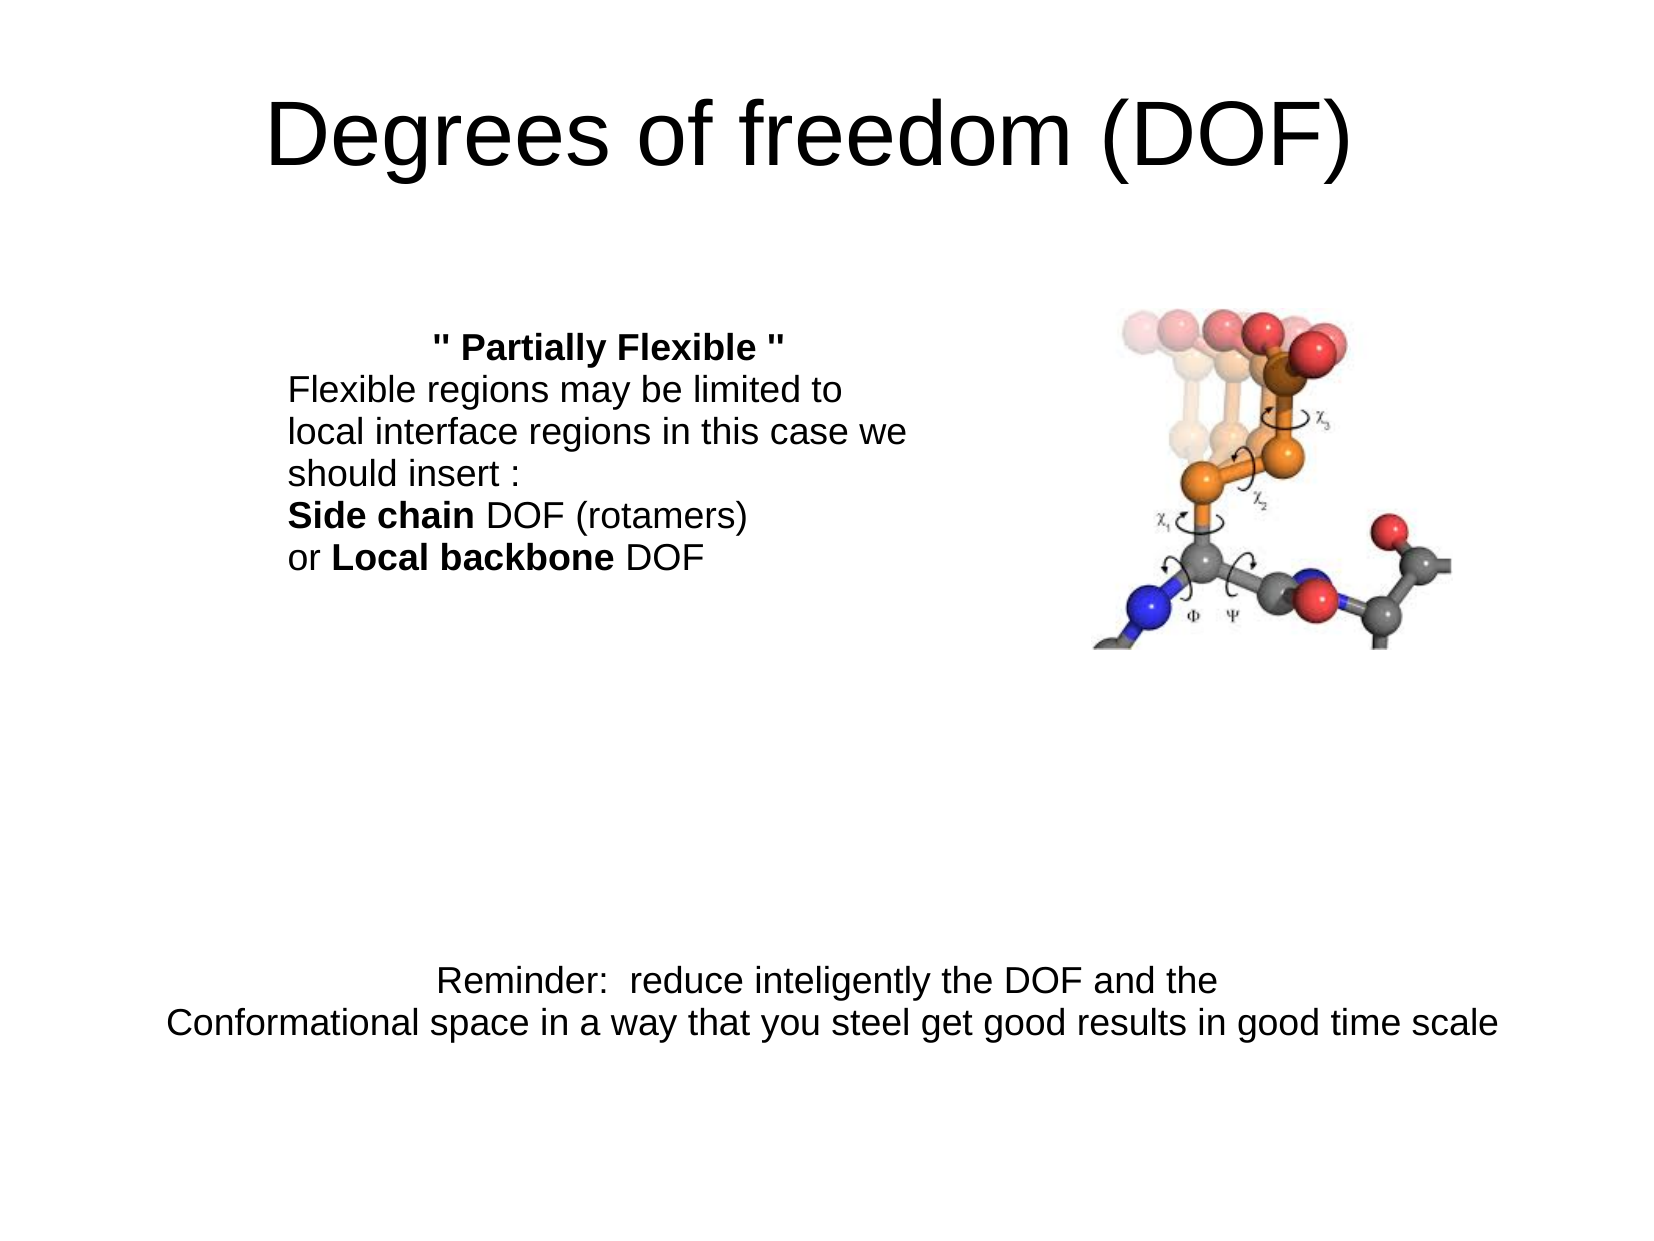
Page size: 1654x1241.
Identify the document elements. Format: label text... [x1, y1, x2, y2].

text_box Degrees of freedom (DOF) [249, 82, 1371, 186]
text_box '' Partially Flexible '' Flexible regions may be limited to local interface regions in this case we should insert : Side chain DOF (rotamers) or Local backbone DOF [272, 318, 945, 687]
picture [1091, 308, 1453, 650]
text_box Reminder: reduce inteligently the DOF and the Conformational space in a way that you steel get good results in good time scale [141, 952, 1524, 1094]
